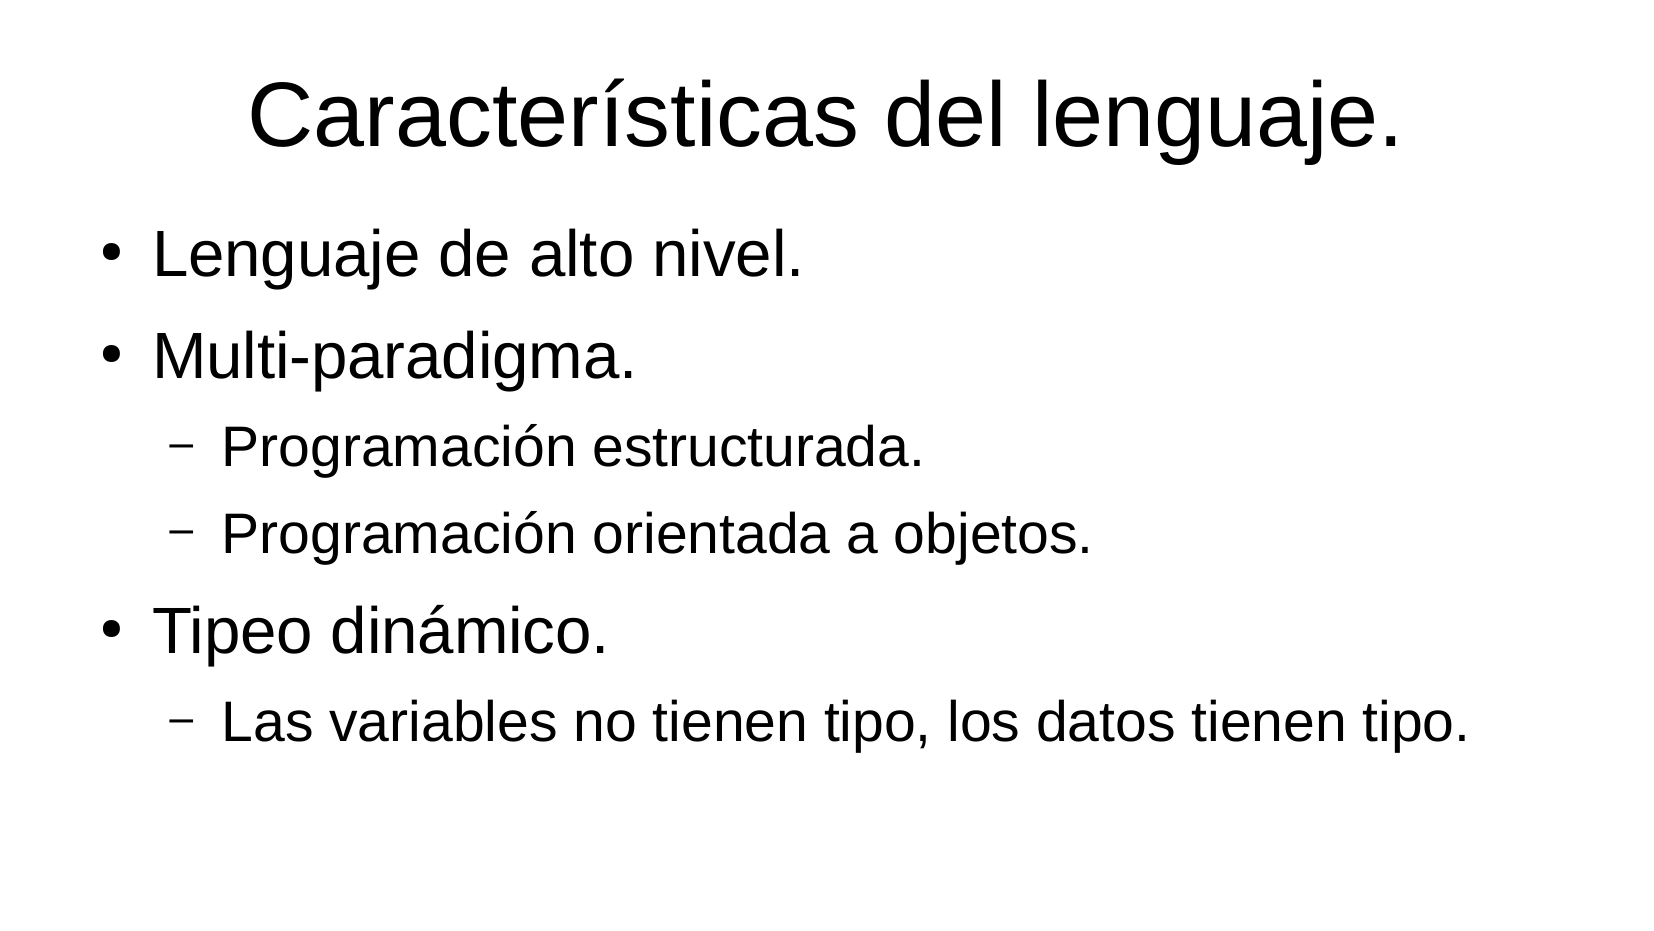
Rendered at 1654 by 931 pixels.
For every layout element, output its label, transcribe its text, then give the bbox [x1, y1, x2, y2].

list Lenguaje de alto nivel. Multi-paradigma. Programación estructurada. Programación orientada a objetos. Tipeo dinámico. Las variables no tienen tipo, los datos tienen tipo. [82, 217, 1571, 758]
title Características del lenguaje. [82, 37, 1571, 193]
